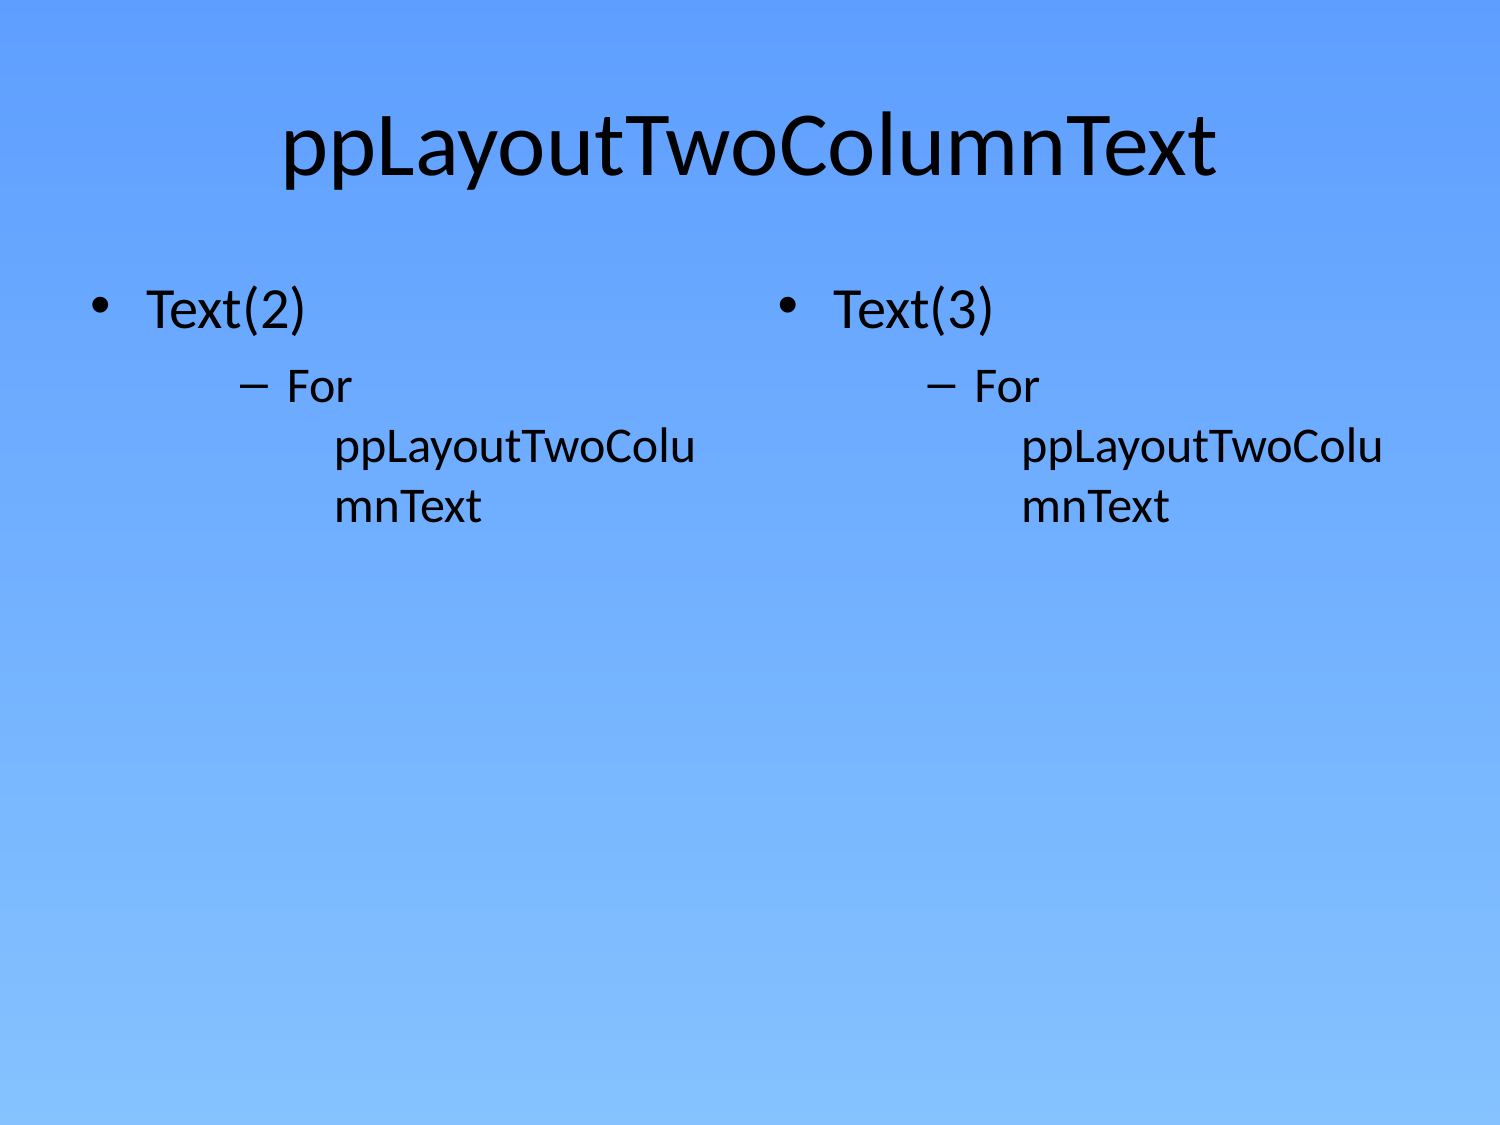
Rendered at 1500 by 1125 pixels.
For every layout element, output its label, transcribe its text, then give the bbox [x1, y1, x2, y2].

title ppLayoutTwoColumnText [75, 45, 1426, 233]
list Text(3) For ppLayoutTwoColumnText [762, 262, 1426, 1005]
list Text(2) For ppLayoutTwoColumnText [75, 262, 738, 1005]
